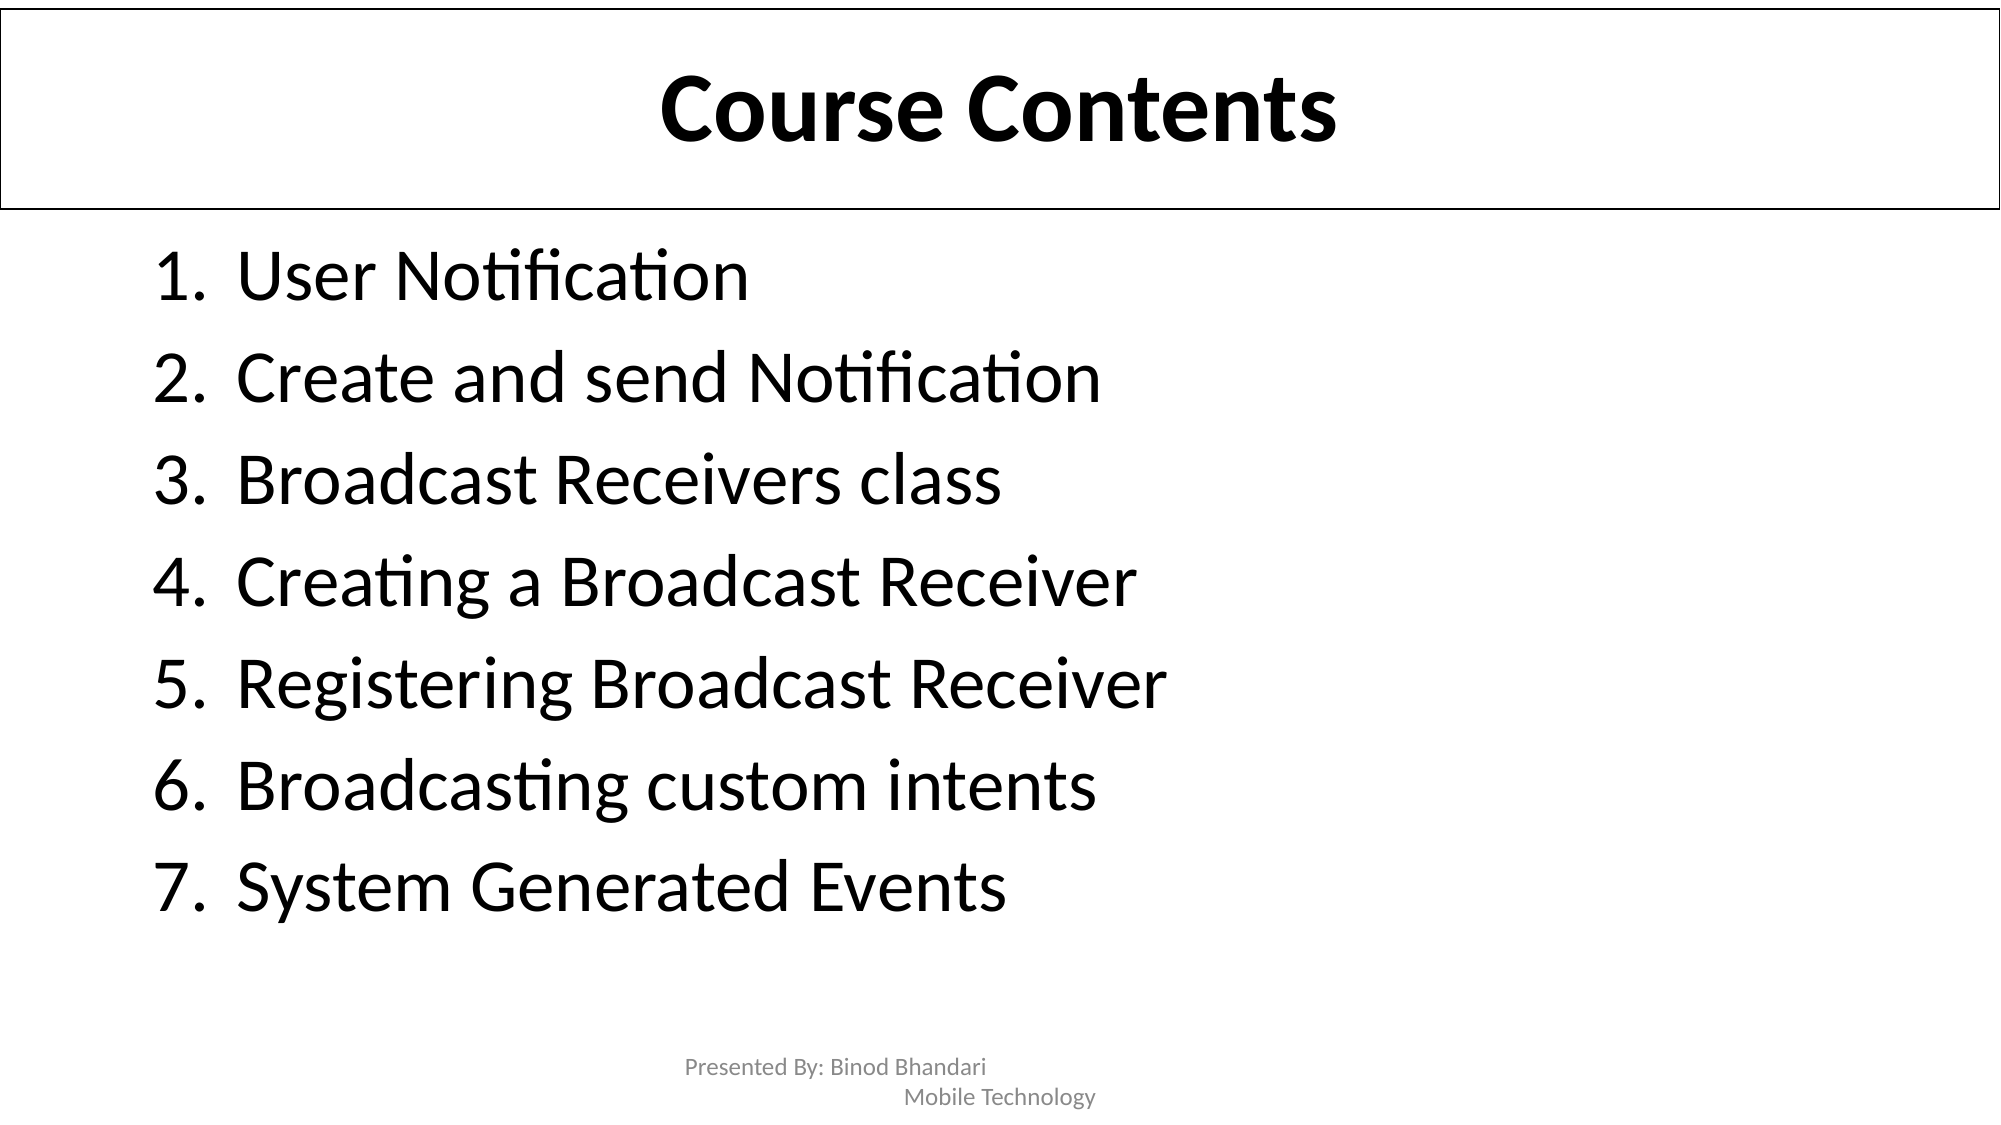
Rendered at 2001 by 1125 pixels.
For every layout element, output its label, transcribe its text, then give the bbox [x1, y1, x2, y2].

text_box Presented By: Binod Bhandari Mobile Technology [662, 1042, 1338, 1103]
title Course Contents [0, 9, 2000, 210]
list User Notification Create and send Notification Broadcast Receivers class Creating a Broadcast Receiver Registering Broadcast Receiver Broadcasting custom intents System Generated Events [137, 228, 1863, 1014]
